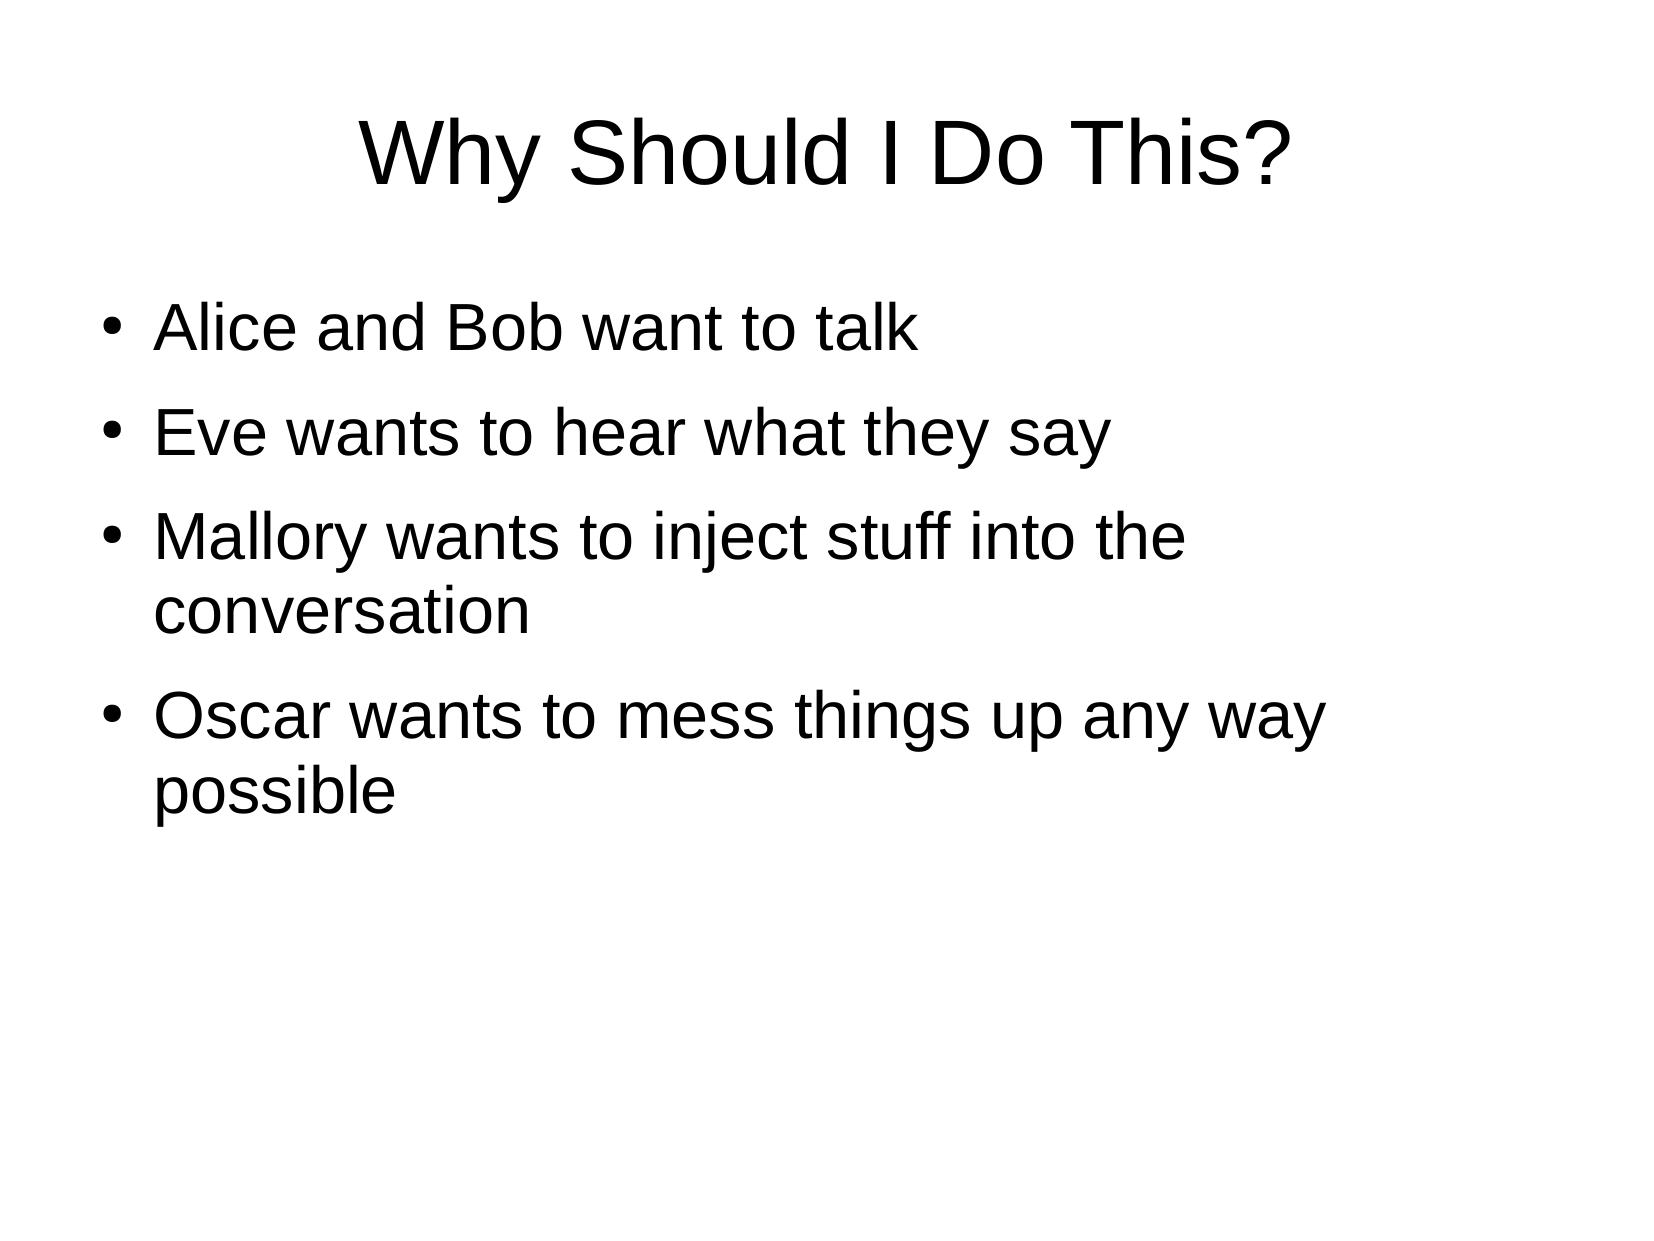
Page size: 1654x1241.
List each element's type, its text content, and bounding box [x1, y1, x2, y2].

list Alice and Bob want to talk Eve wants to hear what they say Mallory wants to inject stuff into the conversation Oscar wants to mess things up any way possible [82, 290, 1571, 1010]
title Why Should I Do This? [82, 49, 1571, 257]
